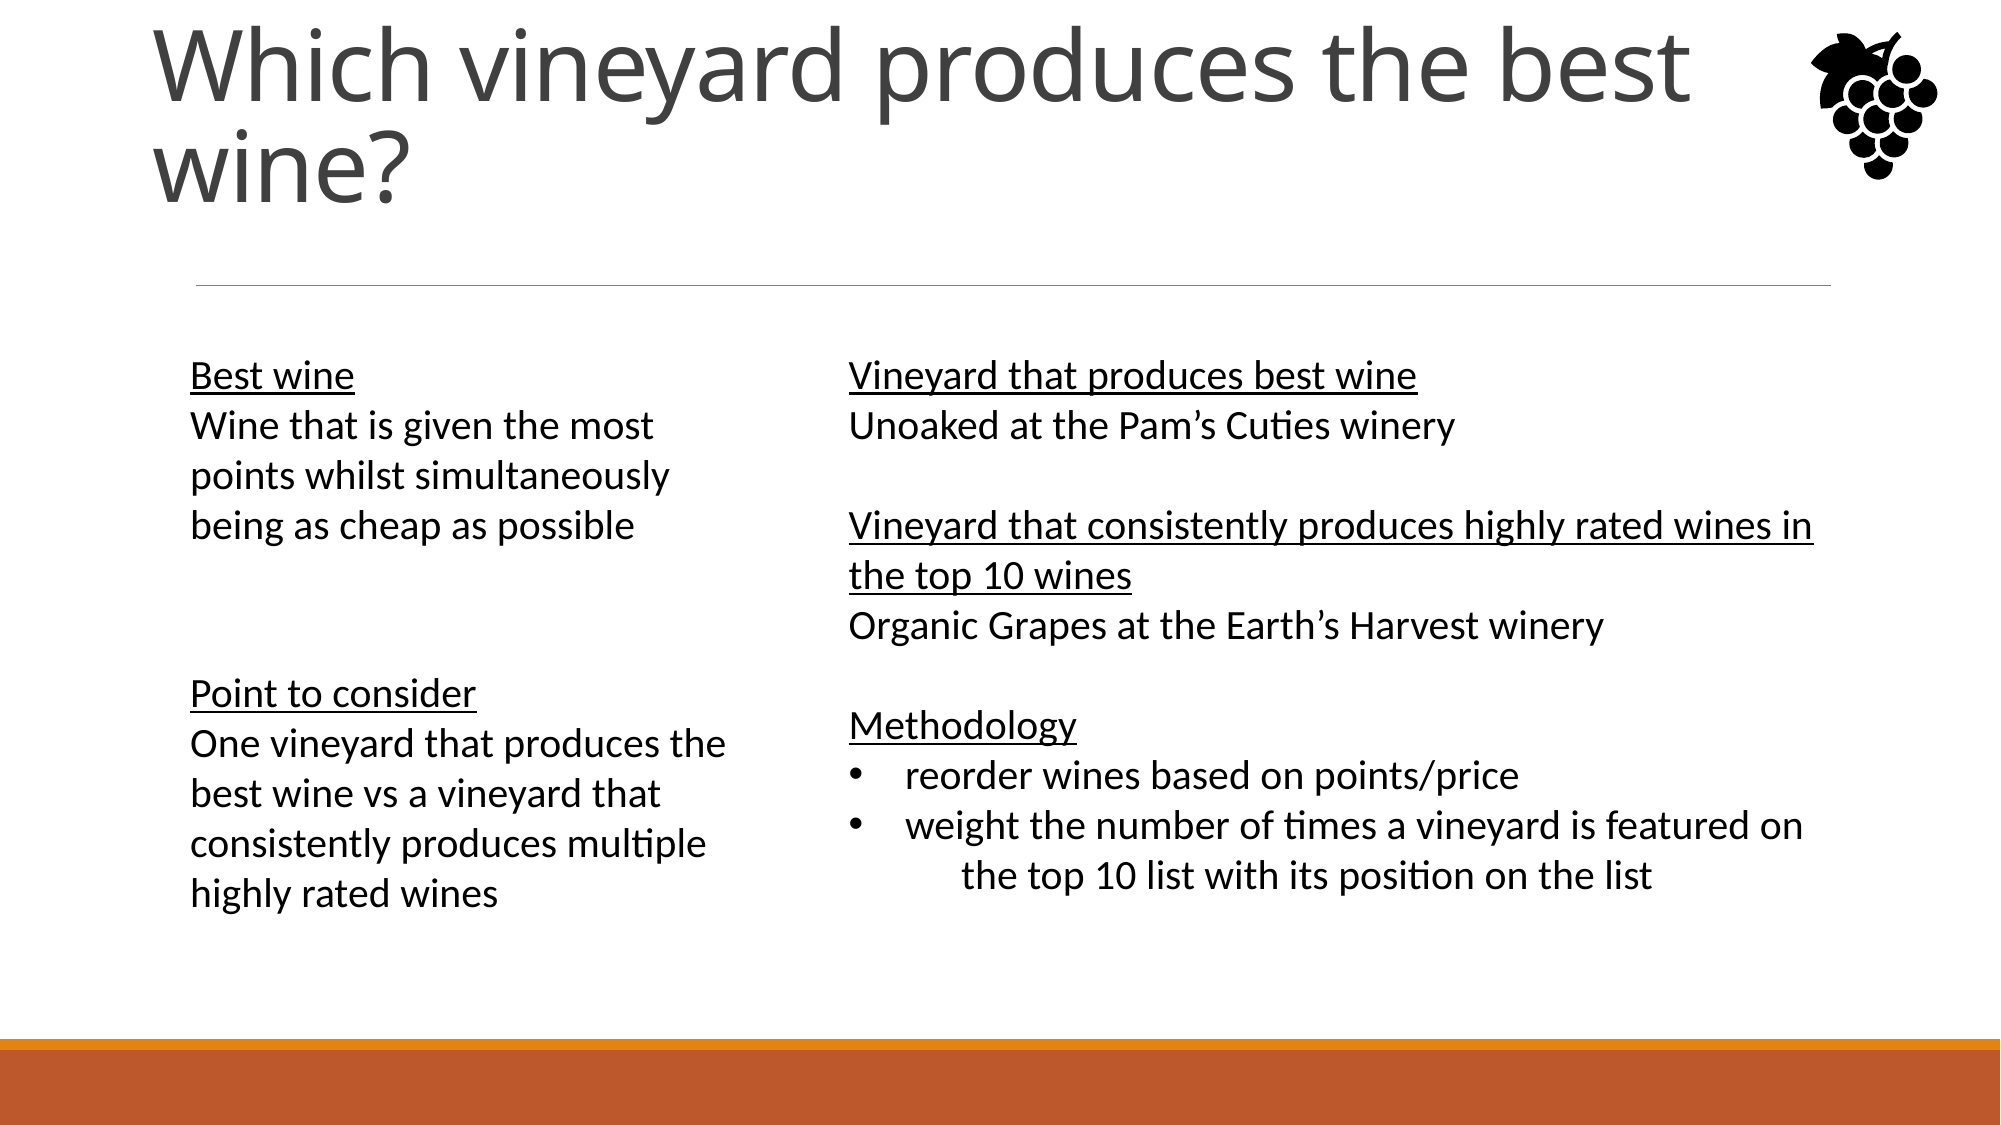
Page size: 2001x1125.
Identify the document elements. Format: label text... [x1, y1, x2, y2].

text_box Vineyard that produces best wine Unoaked at the Pam’s Cuties winery Vineyard that consistently produces highly rated wines in the top 10 wines Organic Grapes at the Earth’s Harvest winery Methodology reorder wines based on points/price weight the number of times a vineyard is featured on the top 10 list with its position on the list [833, 340, 1863, 911]
text_box Point to consider One vineyard that produces the best wine vs a vineyard that consistently produces multiple highly rated wines [175, 658, 821, 927]
title Which vineyard produces the best wine? [137, 12, 1863, 230]
picture [1793, 22, 1958, 187]
text_box Best wine Wine that is given the most points whilst simultaneously being as cheap as possible [175, 340, 725, 658]
